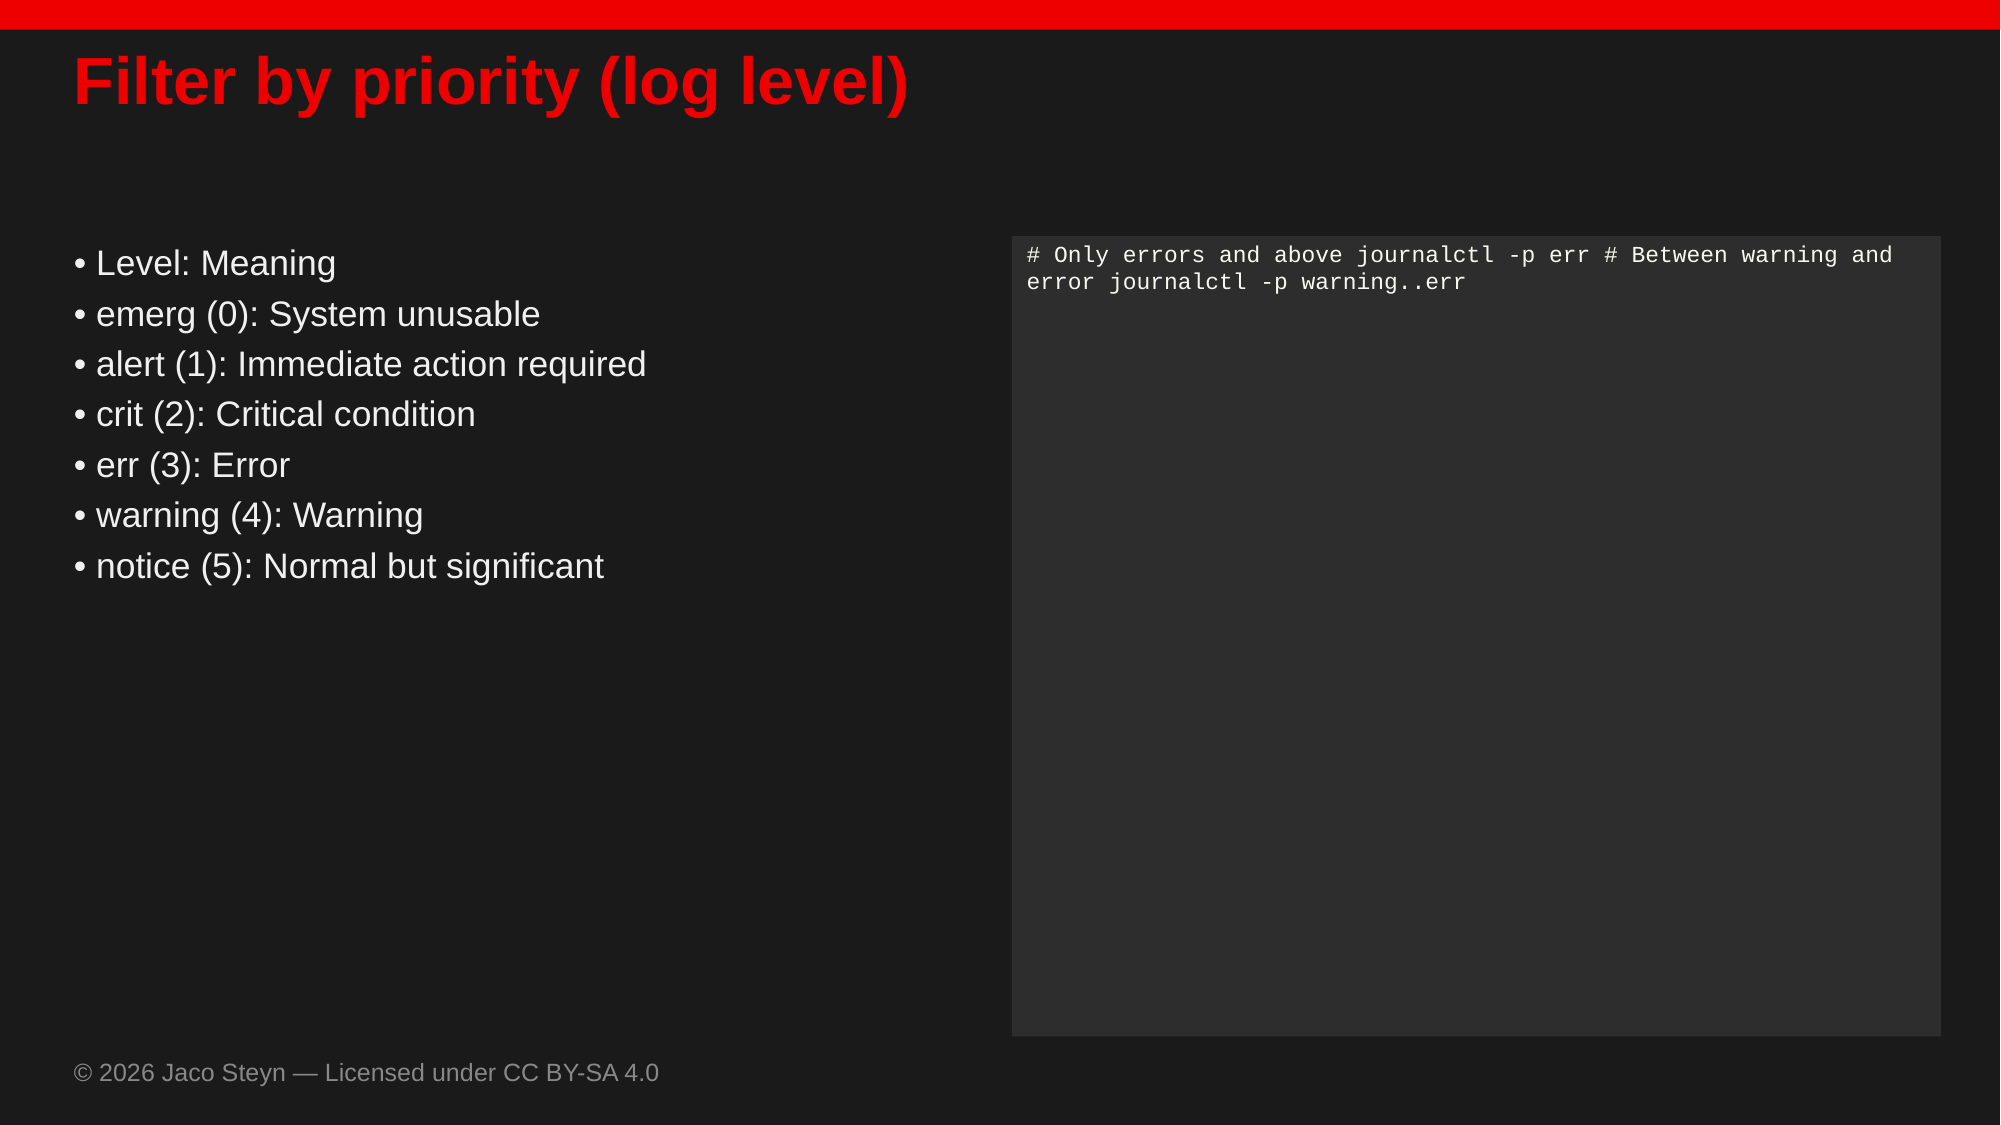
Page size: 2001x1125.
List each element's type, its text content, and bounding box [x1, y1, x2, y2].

text_box [0, 0, 2001, 30]
text_box • Level: Meaning • emerg (0): System unusable • alert (1): Immediate action required • crit (2): Critical condition • err (3): Error • warning (4): Warning • notice (5): Normal but significant [59, 236, 989, 1037]
text_box © 2026 Jaco Steyn — Licensed under CC BY-SA 4.0 [59, 1051, 1942, 1093]
text_box # Only errors and above journalctl -p err # Between warning and error journalctl -p warning..err [1011, 236, 1942, 1037]
text_box Filter by priority (log level) [59, 36, 1942, 208]
